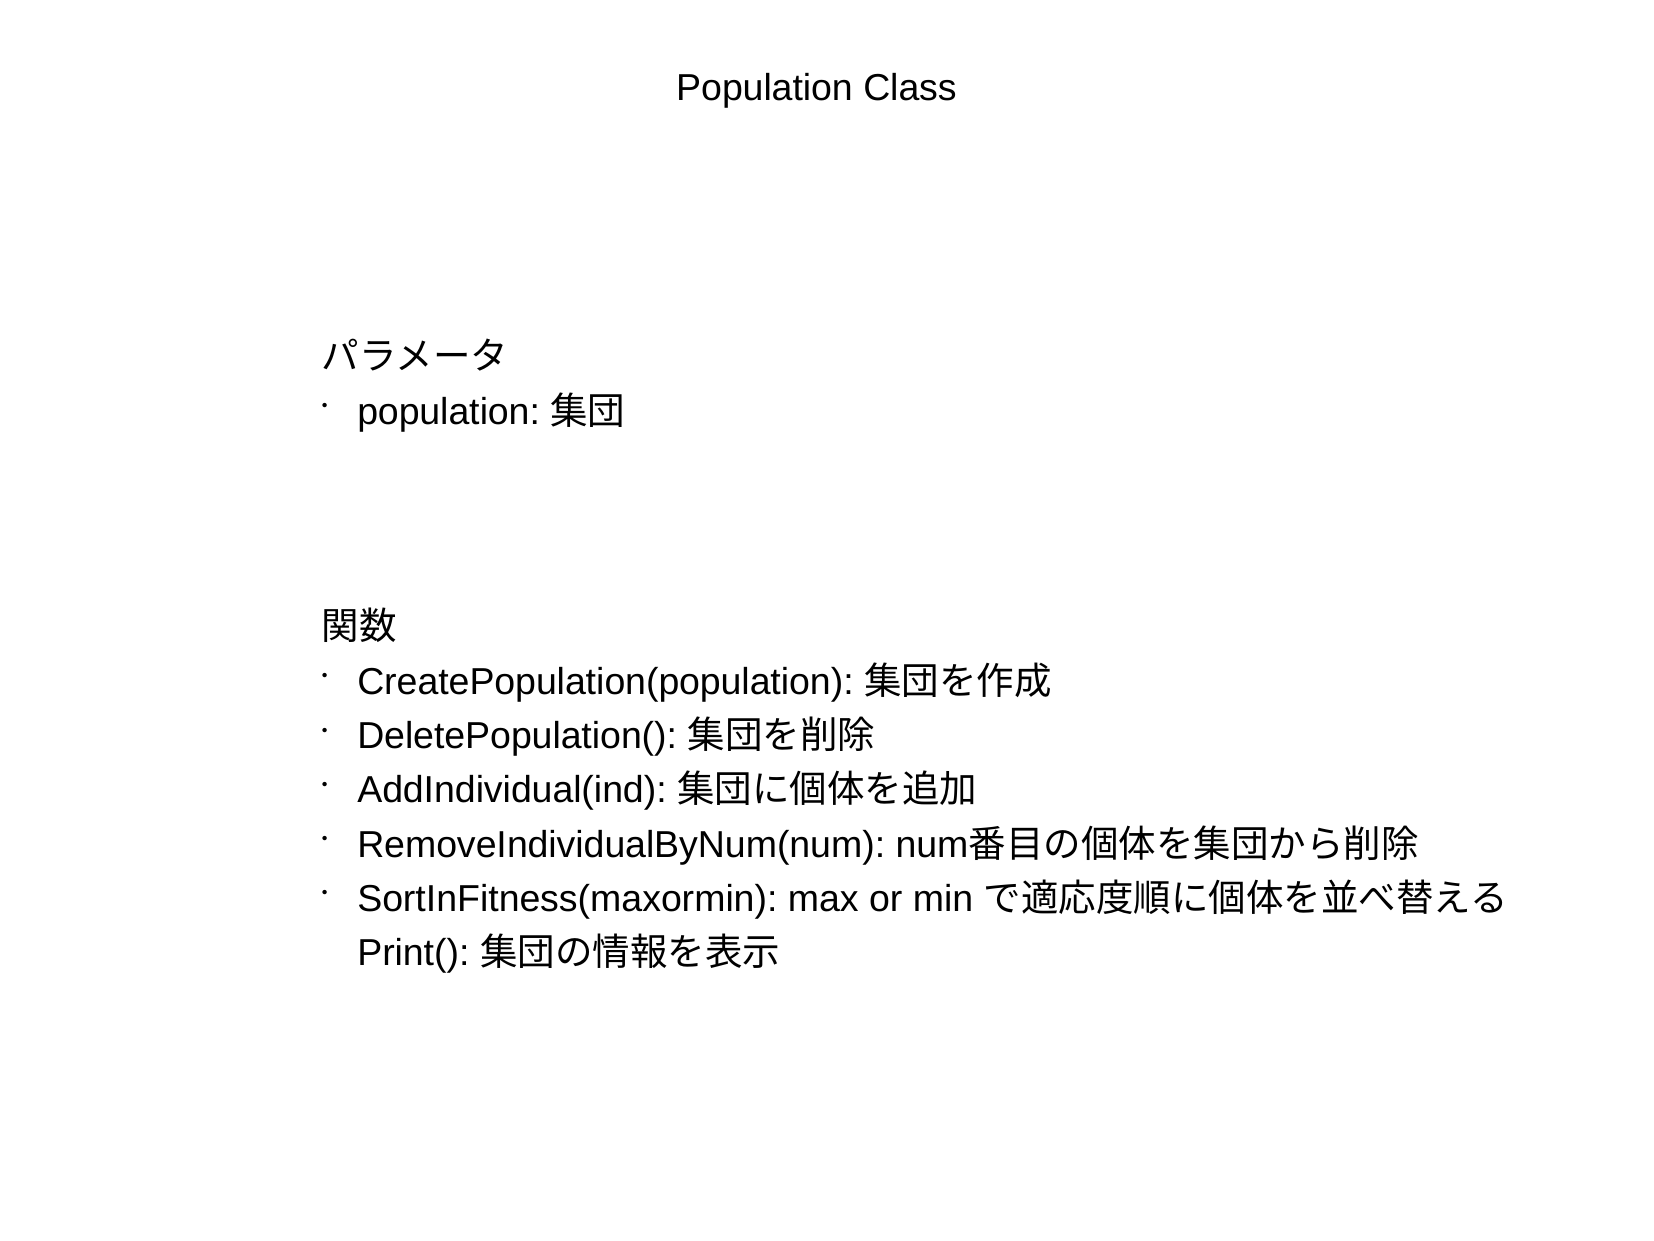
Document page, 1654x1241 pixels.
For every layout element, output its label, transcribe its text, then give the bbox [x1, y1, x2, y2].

text_box 関数 CreatePopulation(population): 集団を作成 DeletePopulation(): 集団を削除 AddIndividual(ind): 集団に個体を追加 RemoveIndividualByNum(num): num番目の個体を集団から削除 SortInFitness(maxormin): max or min で適応度順に個体を並べ替える Print(): 集団の情報を表示 [307, 589, 1501, 894]
text_box パラメータ population: 集団 [307, 318, 641, 414]
text_box Population Class [661, 59, 972, 116]
